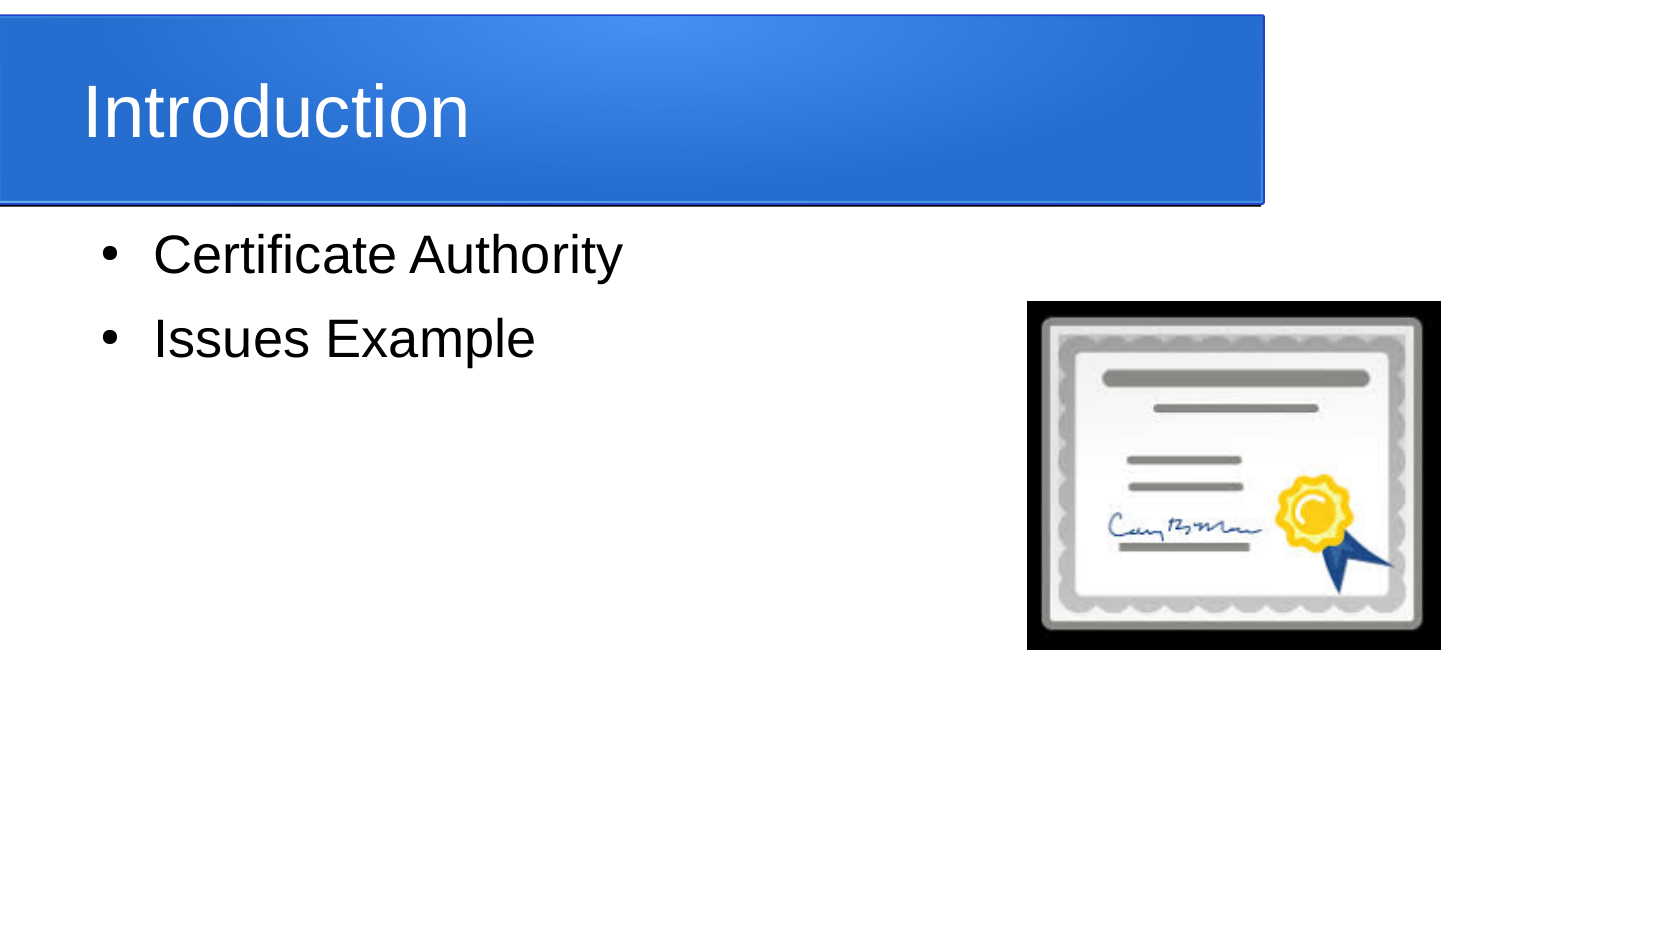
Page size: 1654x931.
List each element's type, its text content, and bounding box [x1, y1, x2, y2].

picture [1027, 301, 1441, 650]
list Certificate Authority Issues Example [82, 224, 1571, 764]
title Introduction [82, 35, 1235, 189]
